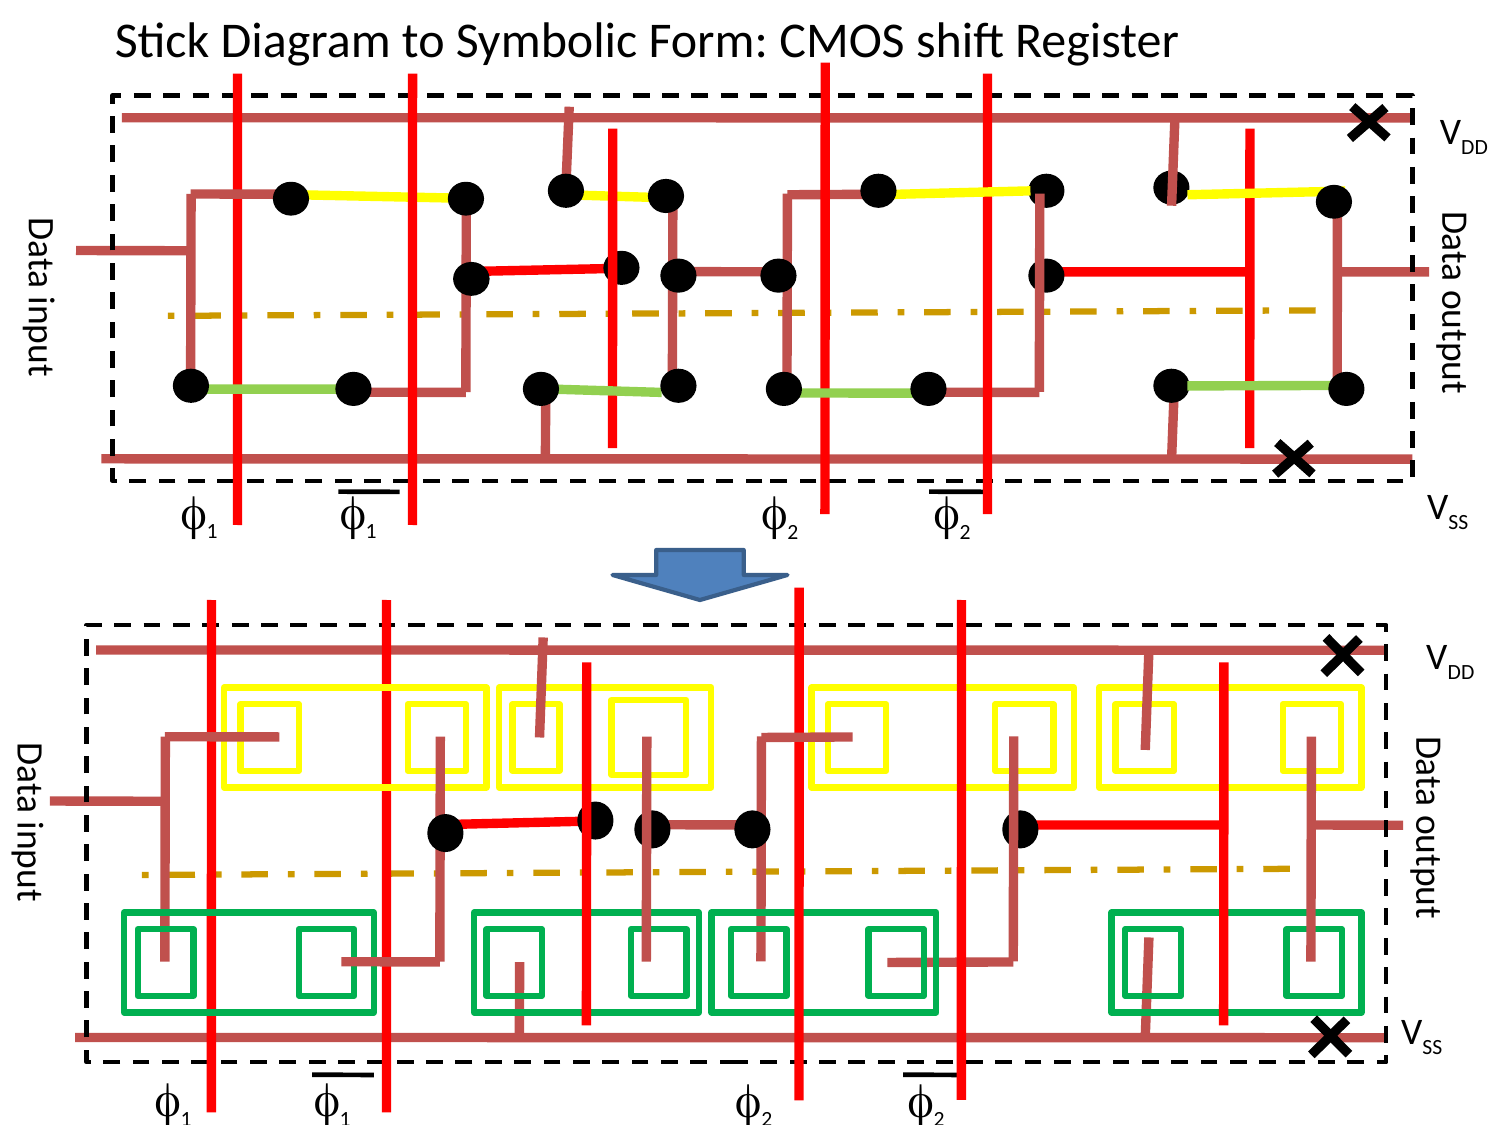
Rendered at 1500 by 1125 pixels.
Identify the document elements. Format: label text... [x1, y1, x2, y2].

text_box [636, 817, 641, 842]
text_box [1031, 175, 1063, 206]
text_box 1 [168, 1094, 175, 1115]
text_box [649, 181, 682, 211]
text_box VDD [1411, 624, 1500, 691]
text_box [612, 549, 788, 601]
text_box 1 [318, 1094, 325, 1115]
text_box [449, 183, 482, 214]
text_box 1 [159, 1094, 166, 1115]
text_box 1 [325, 471, 532, 551]
text_box VDD [1425, 99, 1500, 166]
text_box 1 [327, 1094, 334, 1115]
text_box Data input [2, 704, 63, 941]
text_box [524, 373, 557, 404]
text_box [549, 175, 582, 206]
text_box [662, 370, 695, 401]
text_box [592, 803, 612, 838]
text_box [1155, 370, 1187, 401]
text_box Stick Diagram to Symbolic Form: CMOS shift Register [99, 0, 1338, 75]
text_box 1 [139, 1059, 299, 1125]
text_box [662, 260, 695, 291]
text_box [1019, 812, 1037, 847]
text_box Data input [13, 179, 74, 416]
text_box [862, 175, 895, 206]
text_box 2 [921, 1095, 928, 1116]
text_box [337, 373, 370, 404]
text_box [652, 812, 669, 847]
text_box [912, 373, 945, 404]
text_box [174, 370, 207, 401]
text_box 2 [720, 1059, 880, 1125]
text_box 2 [892, 1059, 1099, 1125]
text_box [1177, 174, 1188, 202]
text_box [1155, 173, 1168, 202]
text_box [274, 183, 307, 214]
text_box [618, 252, 638, 283]
text_box [1045, 260, 1063, 291]
text_box 2 [918, 472, 1126, 551]
text_box [455, 264, 488, 294]
text_box [1330, 373, 1363, 404]
text_box [736, 812, 769, 847]
text_box 2 [746, 472, 906, 551]
text_box [1317, 186, 1350, 217]
text_box [429, 816, 462, 850]
text_box 1 [165, 471, 325, 551]
text_box [762, 260, 795, 291]
text_box [1030, 266, 1034, 285]
text_box 2 [740, 1095, 747, 1116]
text_box 2 [912, 1095, 919, 1116]
text_box Data output [1401, 693, 1462, 962]
text_box [767, 373, 800, 404]
text_box [1004, 818, 1008, 840]
text_box VSS [1412, 474, 1500, 541]
text_box VSS [1386, 999, 1499, 1066]
text_box Data output [1427, 168, 1488, 437]
text_box 1 [299, 1059, 506, 1125]
text_box 2 [749, 1095, 756, 1116]
